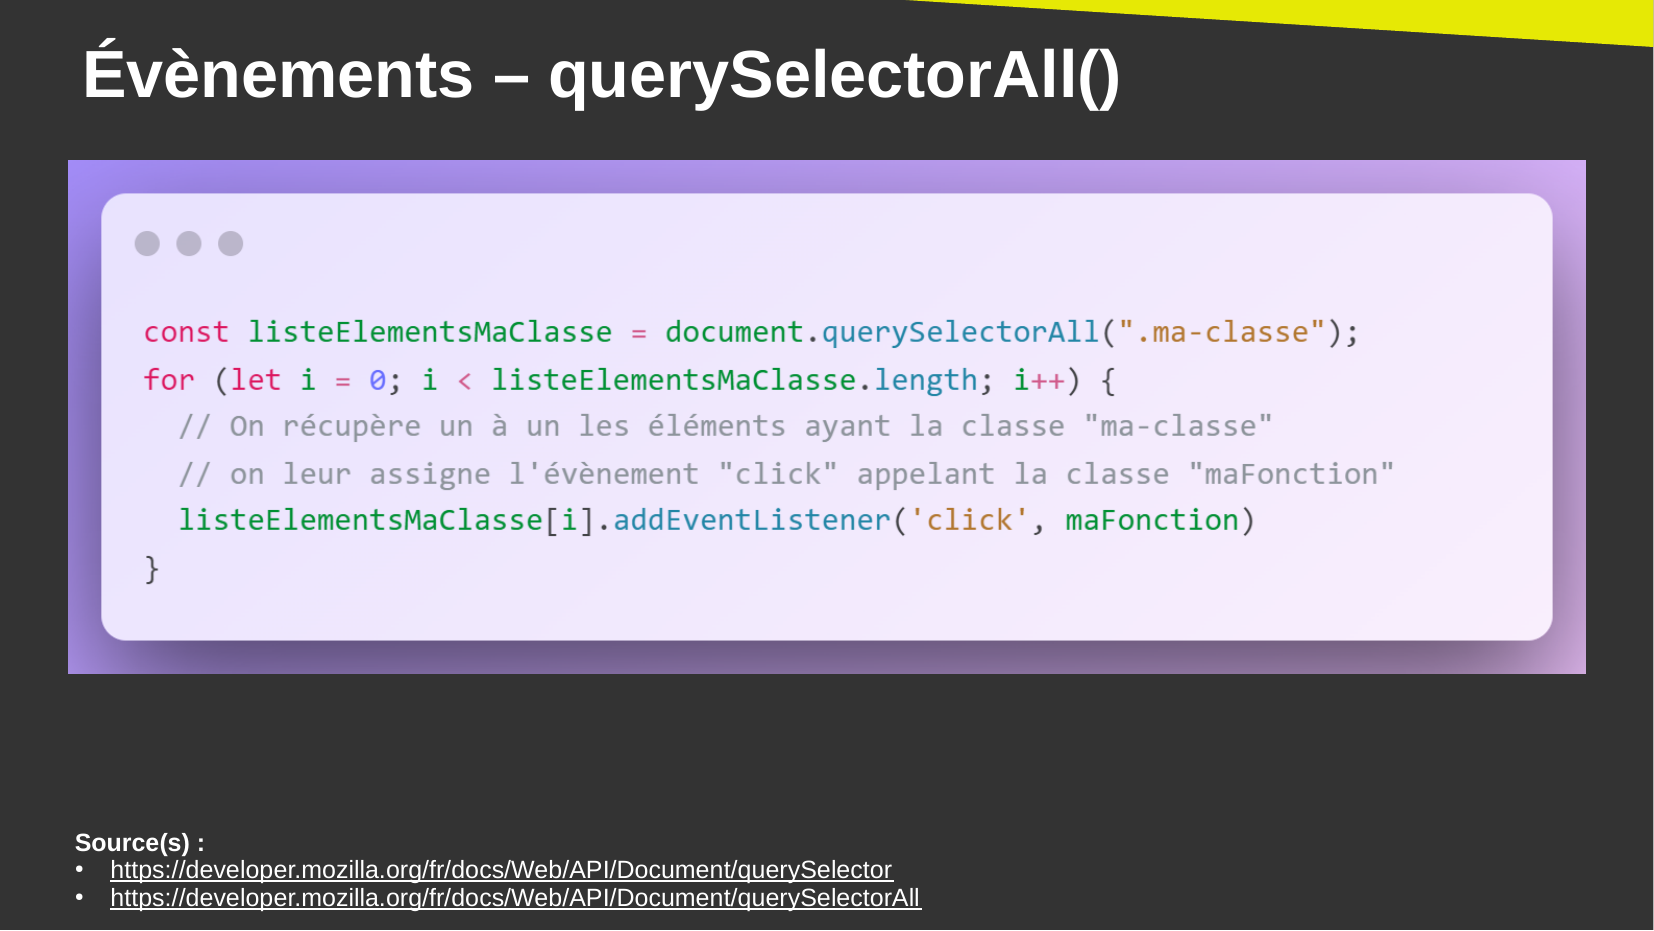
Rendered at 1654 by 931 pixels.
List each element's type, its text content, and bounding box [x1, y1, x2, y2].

text_box Source(s) : https://developer.mozilla.org/fr/docs/Web/API/Document/querySelector https://developer.mozilla.org/fr/docs/Web/API/Document/querySelectorAll [60, 820, 1583, 920]
title Évènements – querySelectorAll() [82, 37, 1571, 114]
picture [68, 160, 1586, 674]
text_box [905, 0, 1654, 48]
